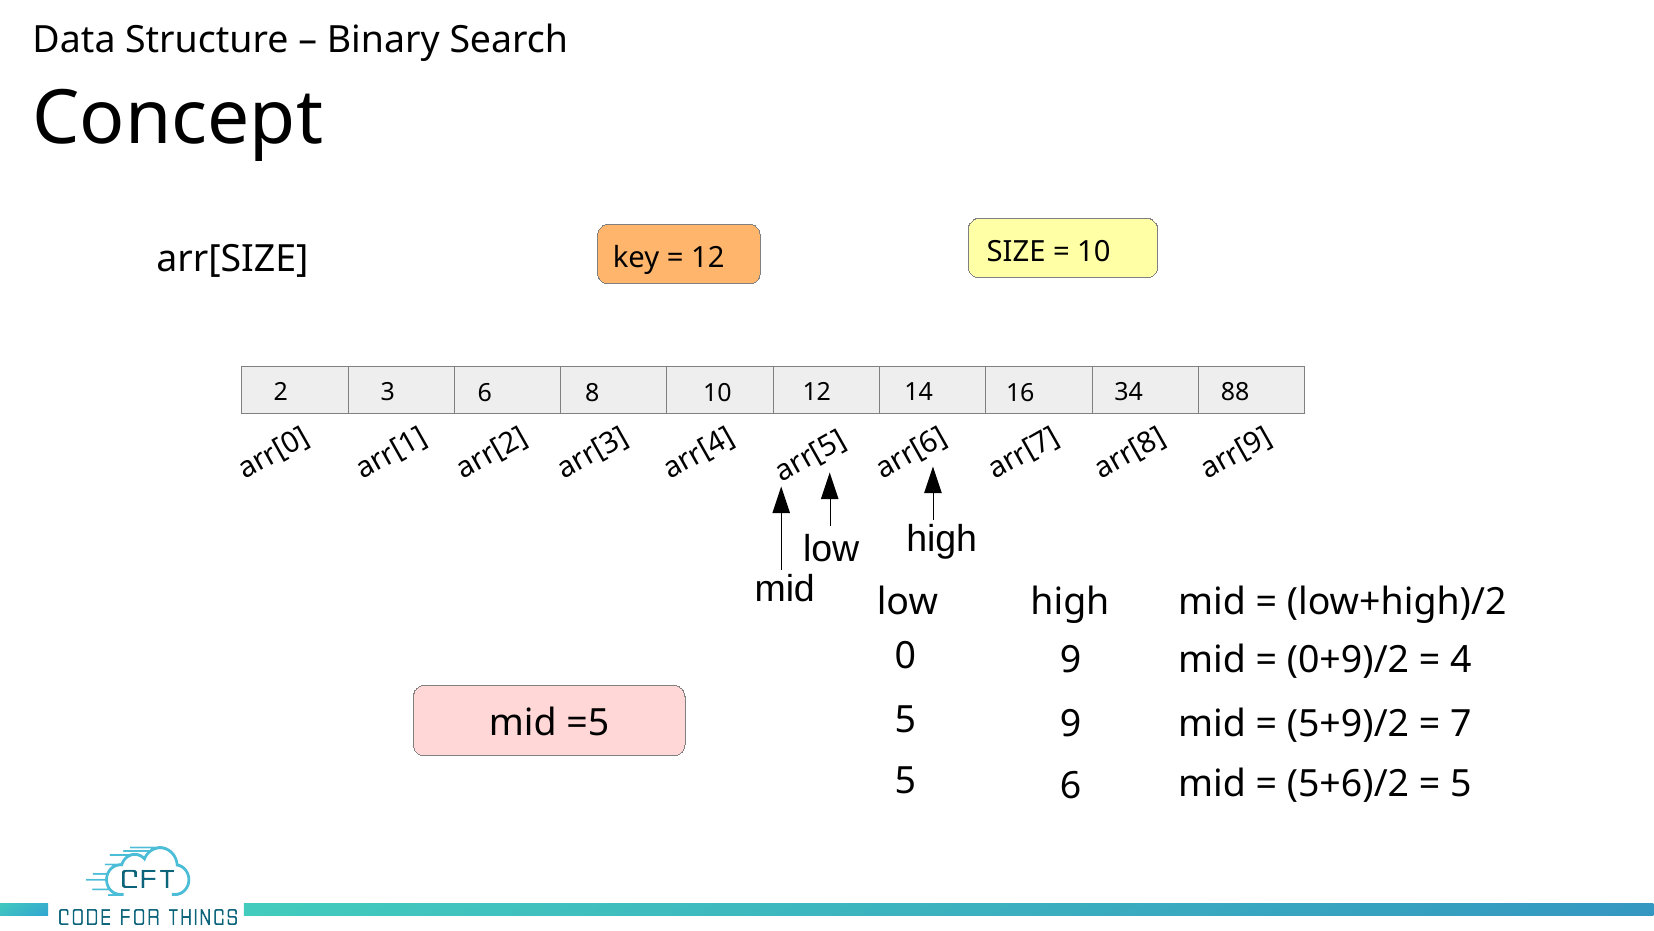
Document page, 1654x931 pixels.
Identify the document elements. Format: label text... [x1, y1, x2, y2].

text_box mid = (5+6)/2 = 5 [1163, 749, 1583, 810]
text_box 12 [787, 366, 870, 411]
text_box high [891, 510, 992, 567]
text_box arr[3] [531, 404, 673, 505]
text_box arr[4] [641, 412, 780, 505]
text_box mid = (0+9)/2 = 4 [1163, 625, 1654, 686]
text_box arr[0] [212, 397, 353, 505]
text_box 0 [879, 620, 934, 680]
text_box 14 [889, 366, 971, 418]
text_box 88 [1206, 366, 1288, 418]
text_box arr[2] [430, 393, 567, 505]
text_box [1288, 366, 1305, 414]
text_box 5 [879, 685, 934, 744]
text_box 16 [991, 366, 1088, 418]
text_box arr[7] [964, 412, 1104, 505]
text_box key = 12 [590, 229, 768, 284]
text_box arr[SIZE] [141, 224, 355, 291]
text_box 9 [1045, 625, 1099, 684]
text_box arr[8] [1072, 389, 1207, 505]
text_box [971, 366, 991, 414]
text_box 10 [688, 367, 774, 412]
text_box arr[9] [1175, 390, 1317, 505]
text_box 2 [258, 366, 329, 411]
text_box [968, 218, 1158, 278]
text_box [870, 366, 889, 414]
text_box [436, 366, 828, 414]
text_box 9 [1045, 689, 1099, 748]
text_box [1088, 366, 1099, 414]
text_box SIZE = 10 [971, 222, 1152, 272]
text_box 6 [462, 367, 545, 412]
text_box high [1015, 566, 1128, 626]
text_box arr[1] [330, 389, 467, 505]
text_box mid = (5+9)/2 = 7 [1163, 689, 1654, 750]
text_box [329, 366, 403, 414]
text_box mid = (low+high)/2 [1163, 566, 1563, 625]
text_box low [862, 566, 957, 626]
text_box [1181, 366, 1206, 414]
text_box 8 [570, 367, 652, 412]
text_box [599, 224, 759, 229]
picture [59, 846, 237, 925]
text_box arr[5] [750, 407, 891, 503]
text_box 5 [879, 746, 934, 805]
text_box mid [739, 560, 830, 650]
text_box [241, 366, 285, 414]
text_box arr[6] [857, 404, 992, 505]
title Data Structure – Binary Search Concept [32, 12, 1184, 166]
text_box 3 [365, 366, 436, 411]
text_box low [788, 519, 875, 577]
text_box 34 [1099, 366, 1181, 418]
text_box 6 [1045, 750, 1099, 810]
text_box mid =5 [413, 685, 686, 756]
